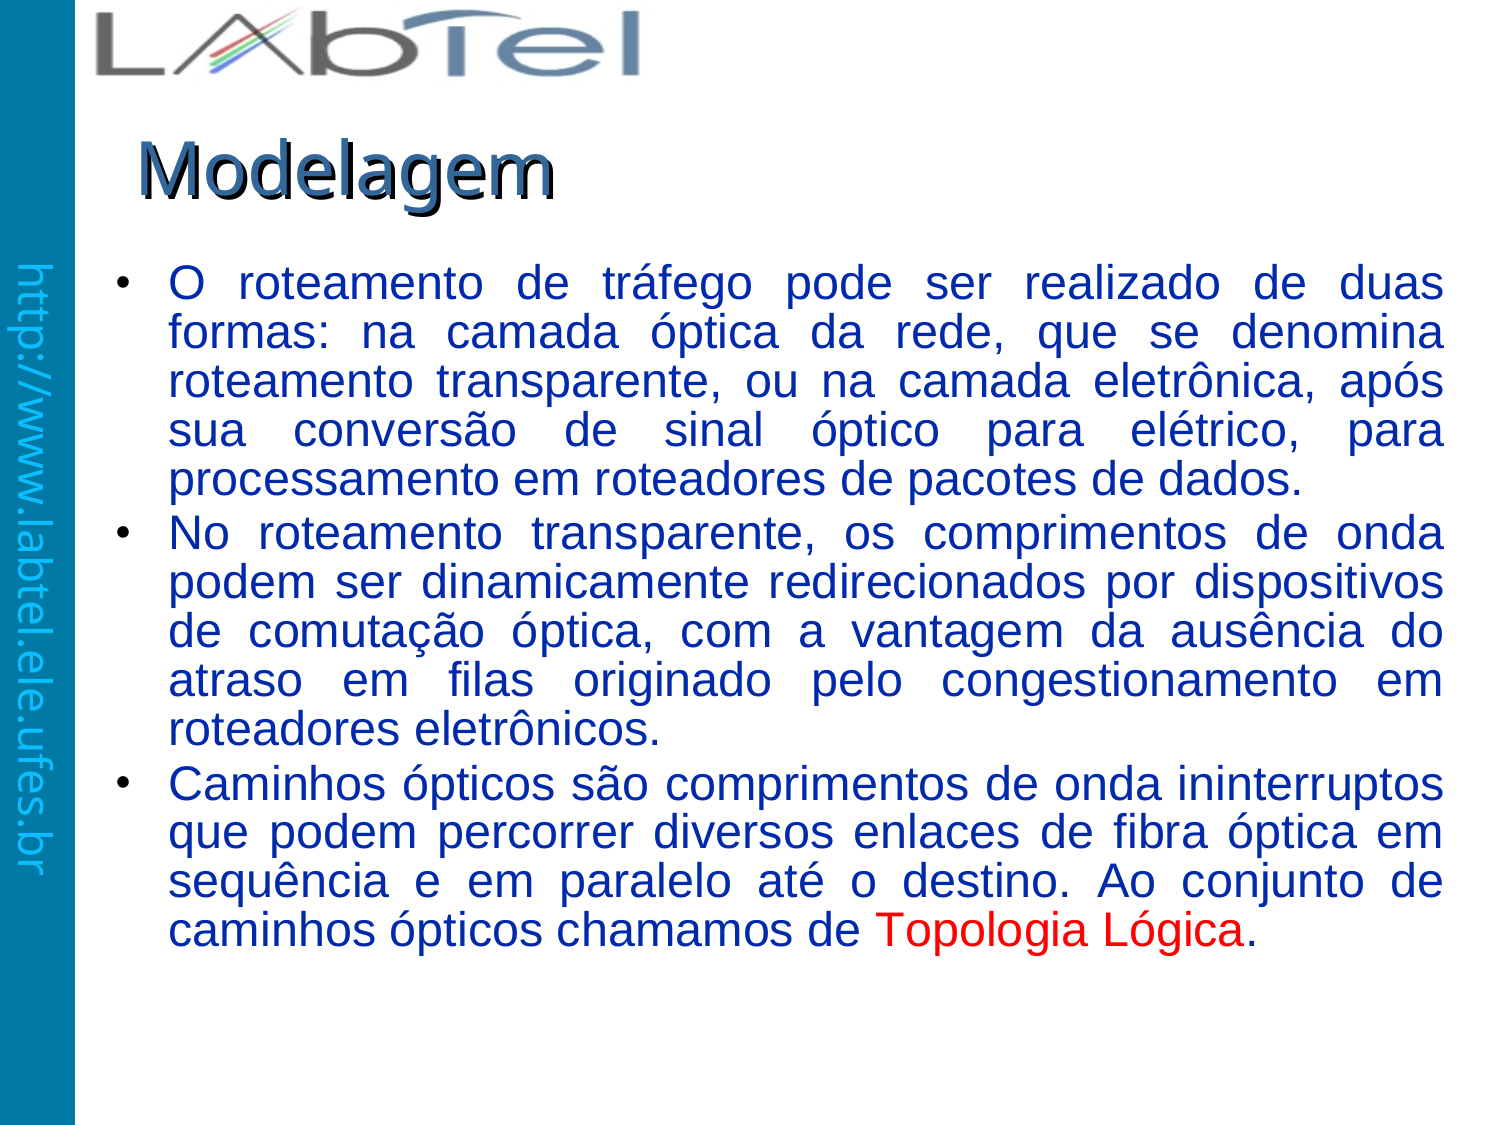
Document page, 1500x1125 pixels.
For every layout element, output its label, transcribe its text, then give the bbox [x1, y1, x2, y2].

picture [76, 0, 675, 88]
list O roteamento de tráfego pode ser realizado de duas formas: na camada óptica da rede, que se denomina roteamento transparente, ou na camada eletrônica, após sua conversão de sinal óptico para elétrico, para processamento em roteadores de pacotes de dados. No roteamento transparente, os comprimentos de onda podem ser dinamicamente redirecionados por dispositivos de comutação óptica, com a vantagem da ausência do atraso em filas originado pelo congestionamento em roteadores eletrônicos. Caminhos ópticos são comprimentos de onda ininterruptos que podem percorrer diversos enlaces de fibra óptica em sequência e em paralelo até o destino. Ao conjunto de caminhos ópticos chamamos de Topologia Lógica. [99, 237, 1461, 980]
title Modelagem [99, 65, 1461, 237]
